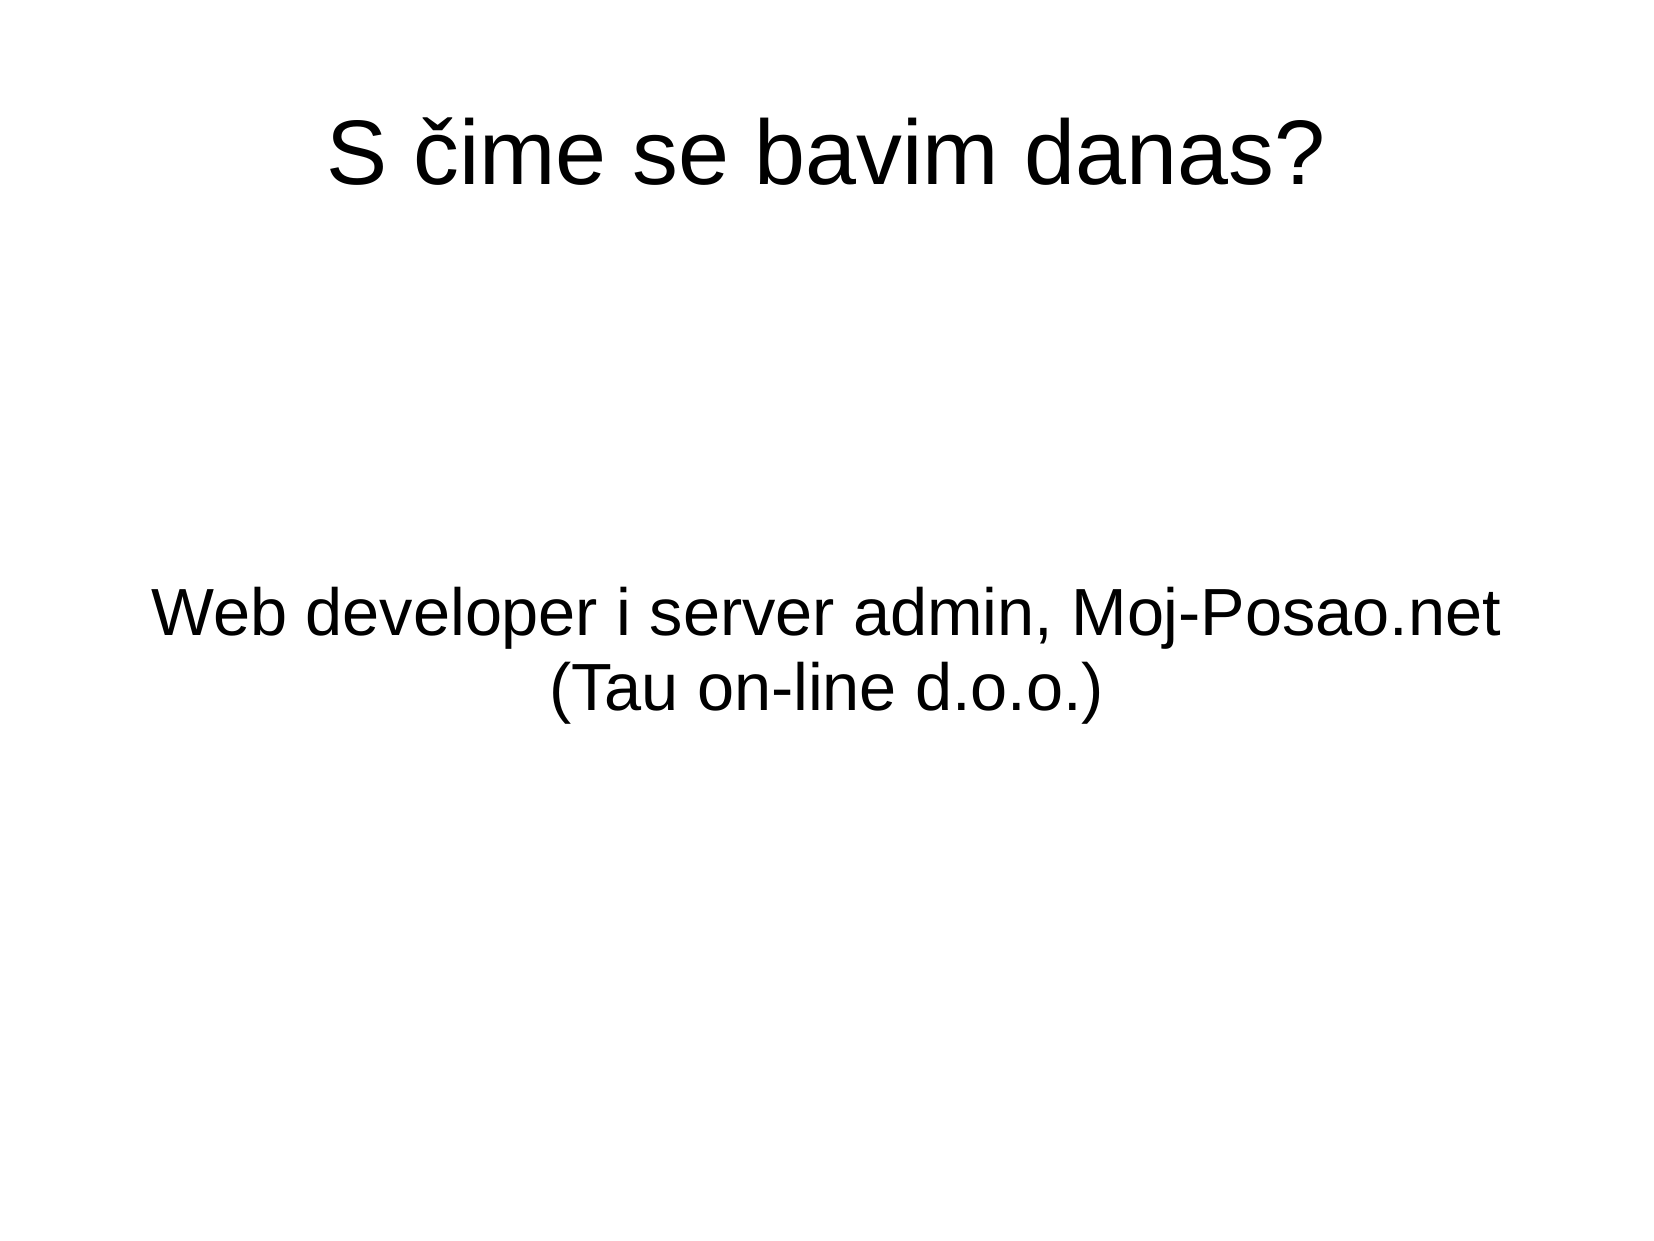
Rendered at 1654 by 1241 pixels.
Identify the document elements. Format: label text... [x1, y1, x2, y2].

subtitle Web developer i server admin, Moj-Posao.net (Tau on-line d.o.o.) [82, 290, 1571, 1010]
title S čime se bavim danas? [82, 49, 1571, 257]
